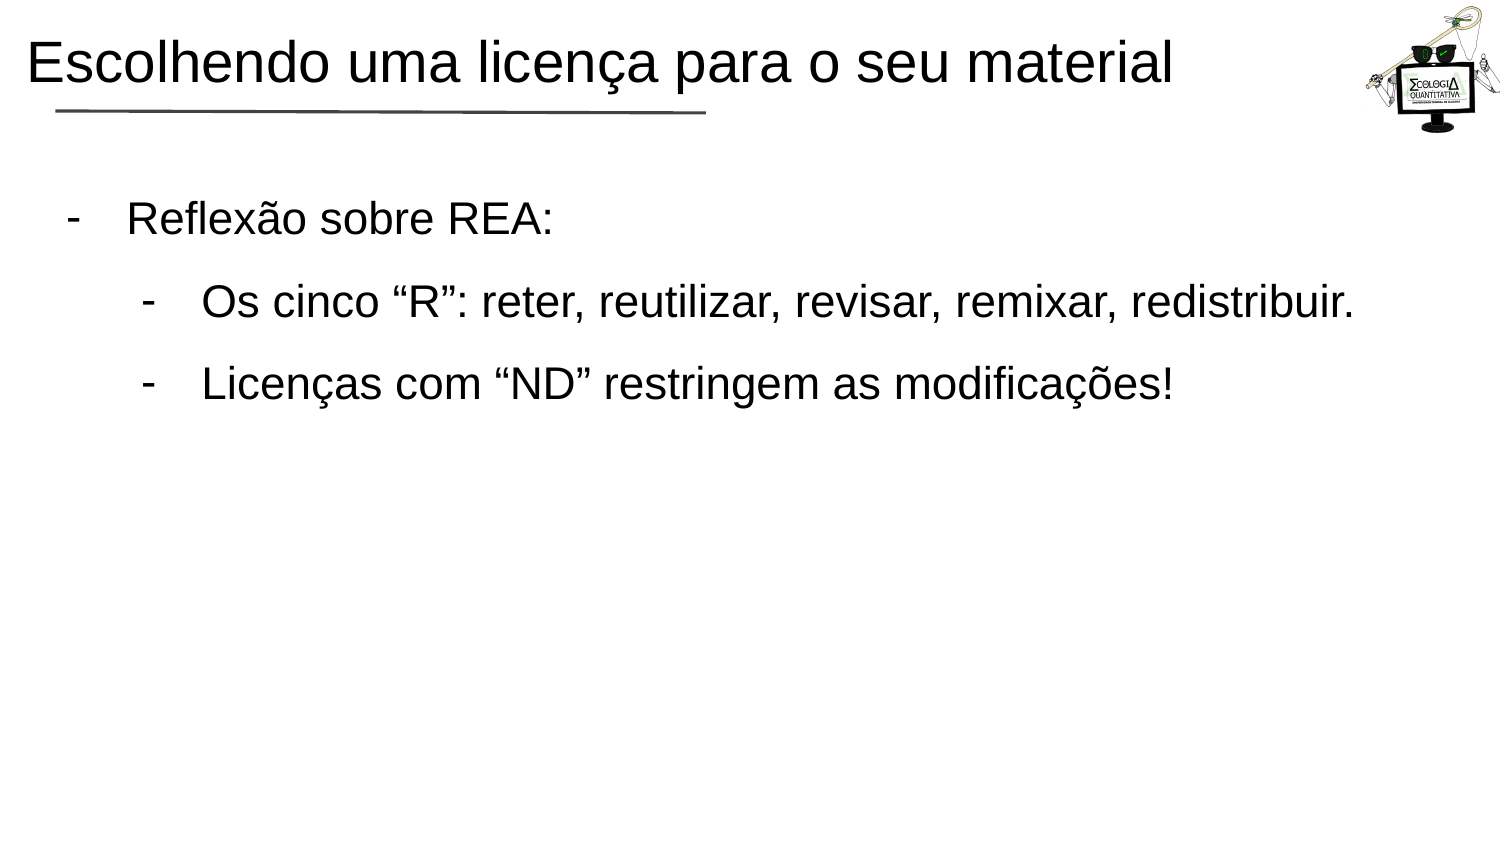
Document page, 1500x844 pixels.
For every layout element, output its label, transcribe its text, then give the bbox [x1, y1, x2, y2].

text_box Escolhendo uma licença para o seu material [11, 9, 1210, 117]
picture [1365, 3, 1500, 135]
text_box Reflexão sobre REA: Os cinco “R”: reter, reutilizar, revisar, remixar, redistribuir. Licenças com “ND” restringem as modificações! [36, 146, 1412, 801]
